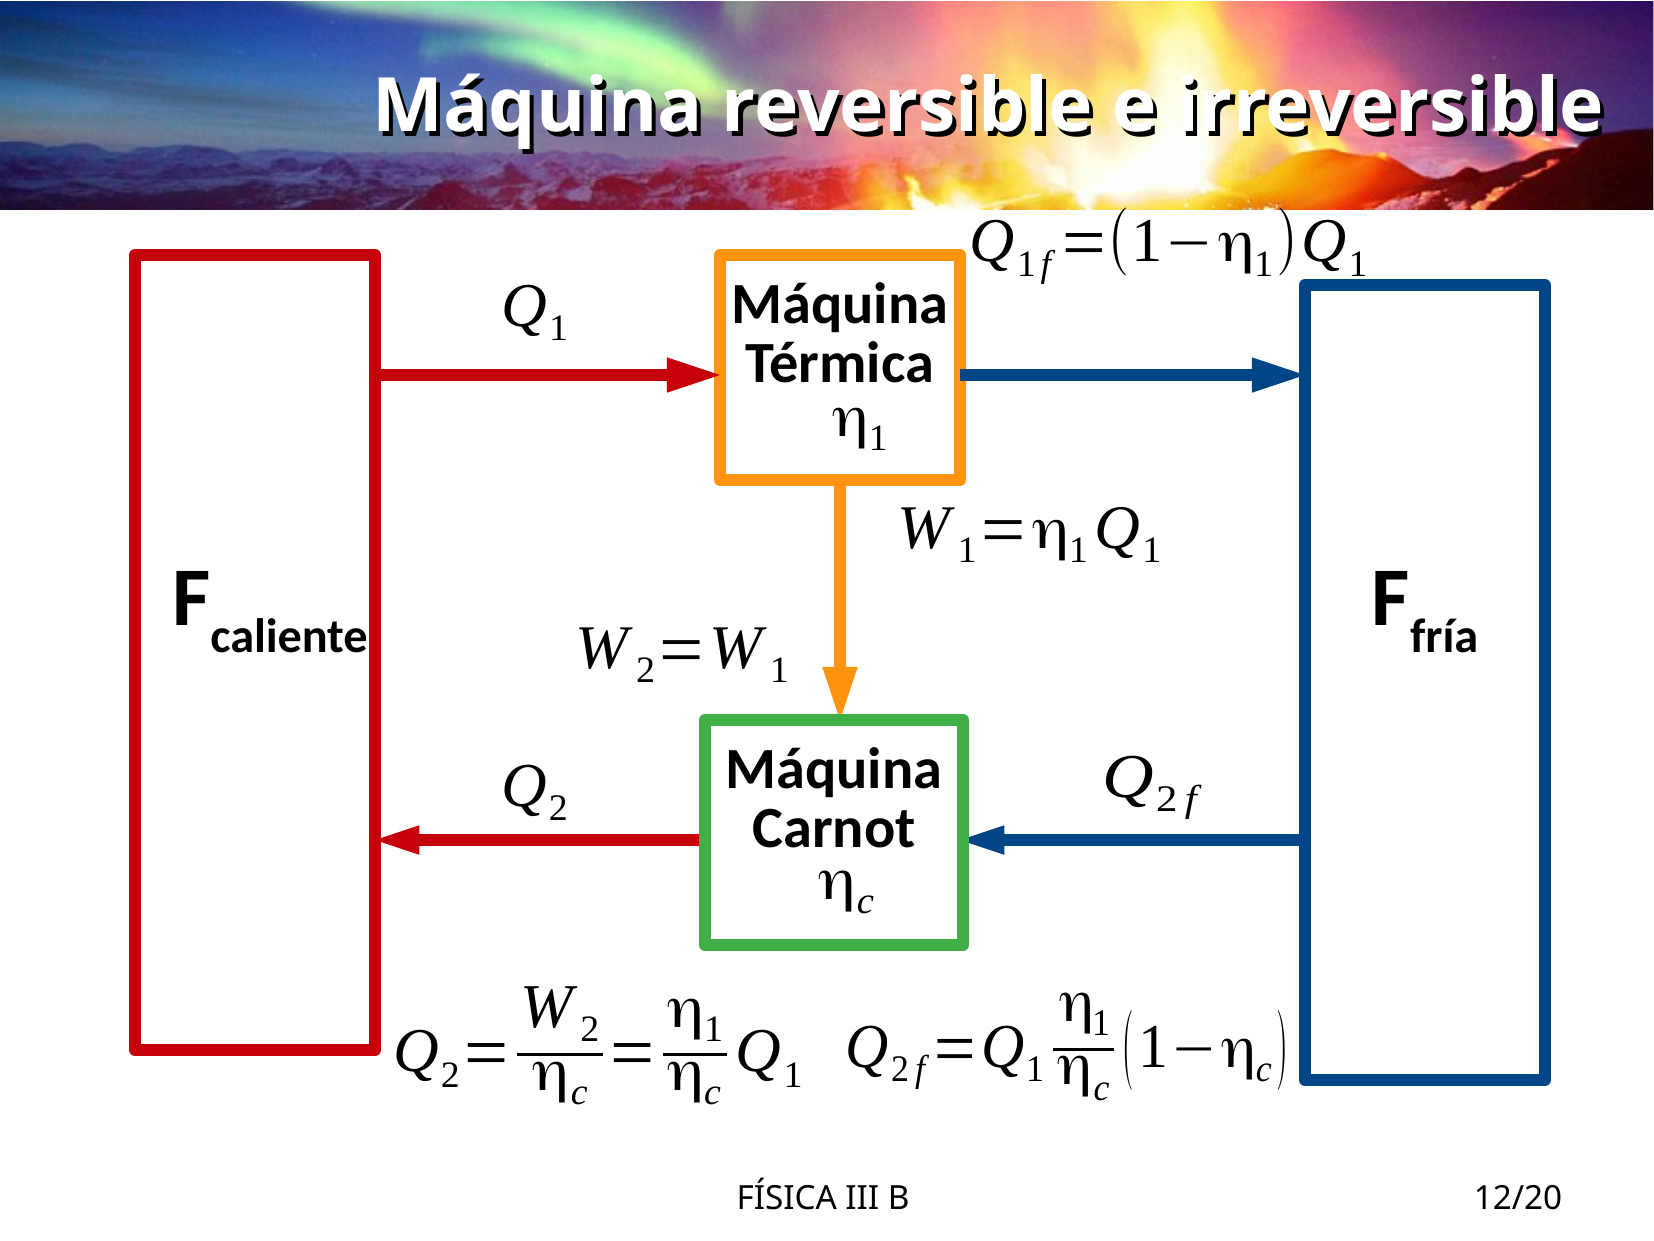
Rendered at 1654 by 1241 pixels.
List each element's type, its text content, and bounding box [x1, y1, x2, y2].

chart [890, 492, 1168, 571]
chart [495, 270, 575, 349]
chart [839, 990, 1295, 1108]
text_box Máquina Térmica [720, 255, 961, 481]
chart [963, 205, 1374, 285]
title Máquina reversible e irreversible [45, 15, 1606, 191]
chart [569, 612, 796, 691]
chart [810, 868, 882, 923]
chart [825, 405, 894, 459]
text_box Fcaliente [150, 555, 391, 691]
chart [495, 750, 575, 829]
text_box Máquina Carnot [705, 720, 964, 946]
chart [386, 971, 809, 1113]
picture [0, 1, 1654, 210]
chart [1095, 741, 1210, 820]
text_box Ffría [1305, 555, 1546, 691]
